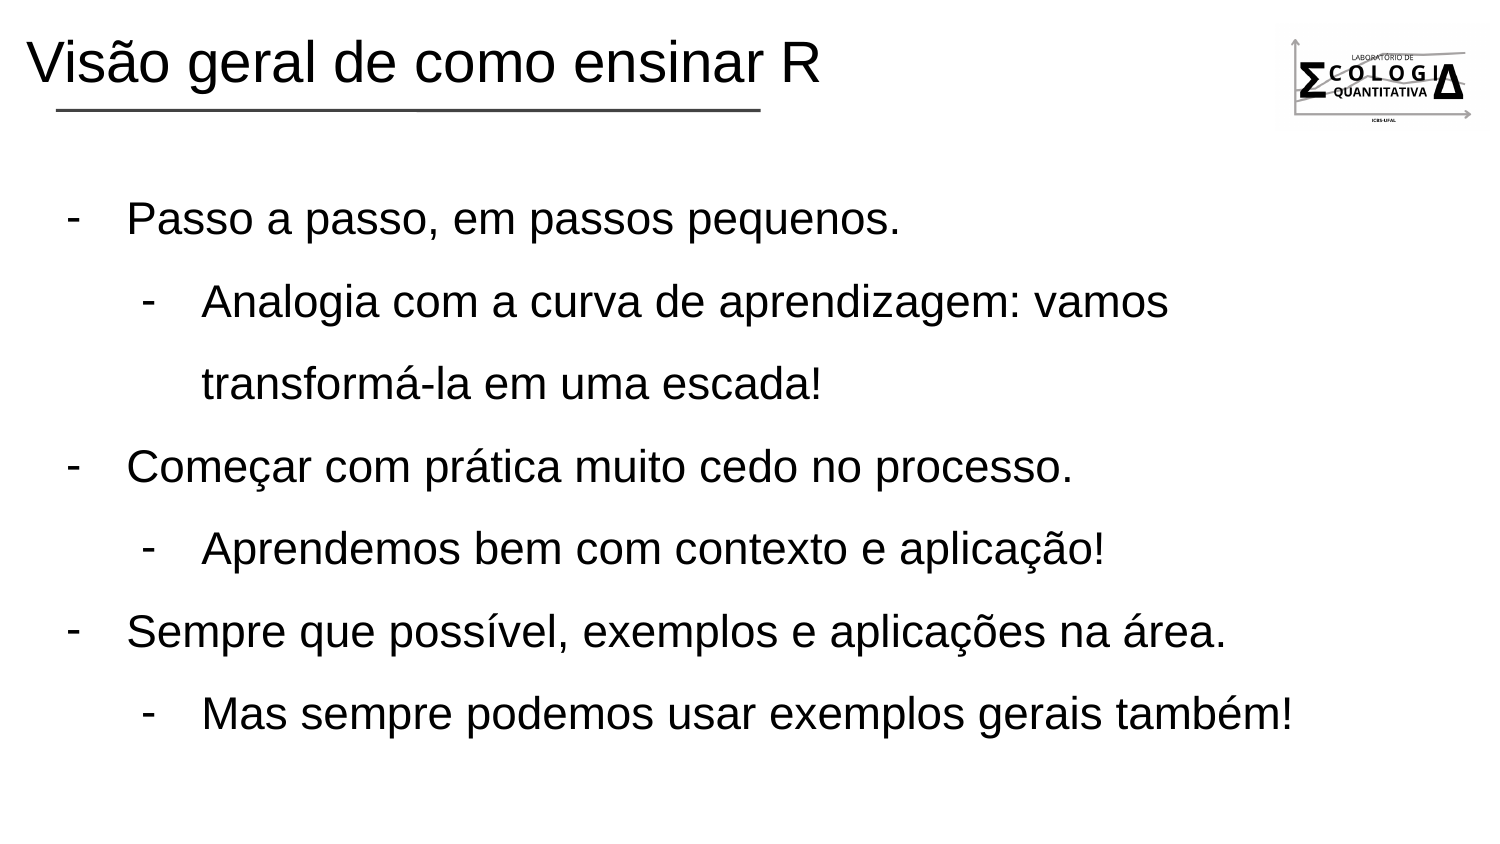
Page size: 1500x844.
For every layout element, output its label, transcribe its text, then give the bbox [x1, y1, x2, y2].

text_box Passo a passo, em passos pequenos. Analogia com a curva de aprendizagem: vamos transformá-la em uma escada! Começar com prática muito cedo no processo. Aprendemos bem com contexto e aplicação! Sempre que possível, exemplos e aplicações na área. Mas sempre podemos usar exemplos gerais também! [36, 146, 1427, 729]
text_box Visão geral de como ensinar R [11, 9, 1210, 117]
picture [1275, 23, 1490, 131]
